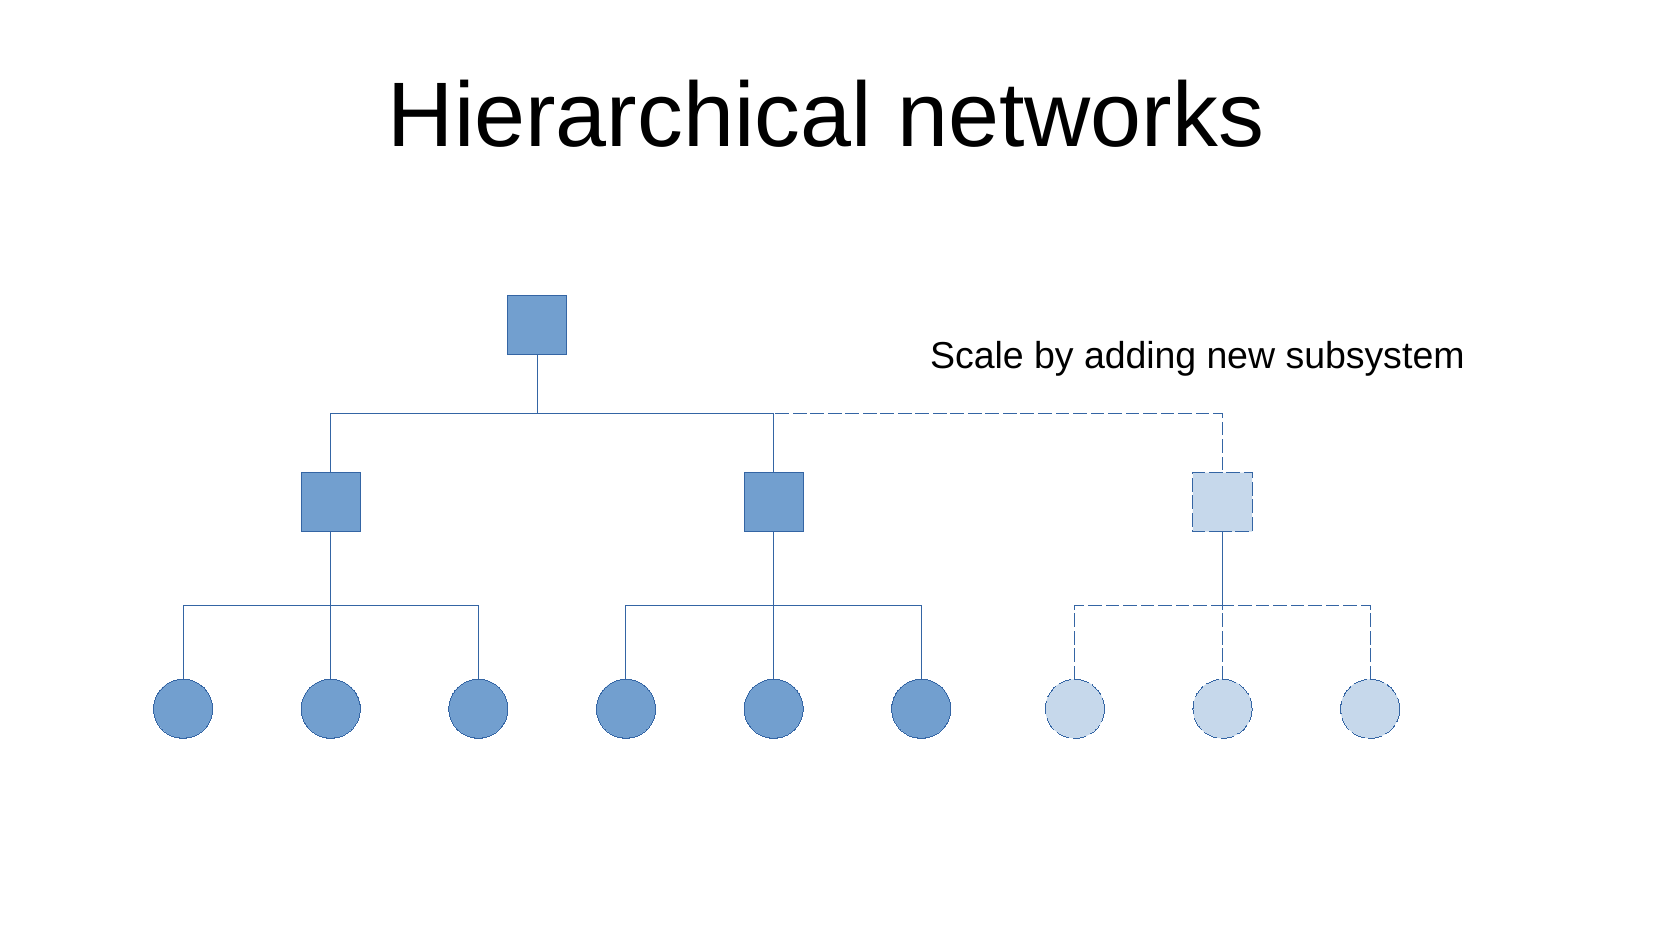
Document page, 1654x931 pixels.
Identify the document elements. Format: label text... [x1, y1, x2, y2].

text_box [596, 679, 656, 739]
text_box [1045, 679, 1105, 739]
text_box [448, 679, 508, 739]
title Hierarchical networks [82, 37, 1571, 193]
text_box [301, 472, 361, 532]
text_box [1340, 679, 1400, 739]
text_box [891, 679, 951, 739]
text_box [507, 295, 567, 355]
text_box [744, 679, 804, 739]
text_box [153, 679, 213, 739]
text_box [1192, 679, 1253, 739]
text_box Scale by adding new subsystem [915, 327, 1480, 384]
text_box [301, 679, 361, 739]
text_box [744, 472, 804, 532]
text_box [1192, 472, 1253, 532]
